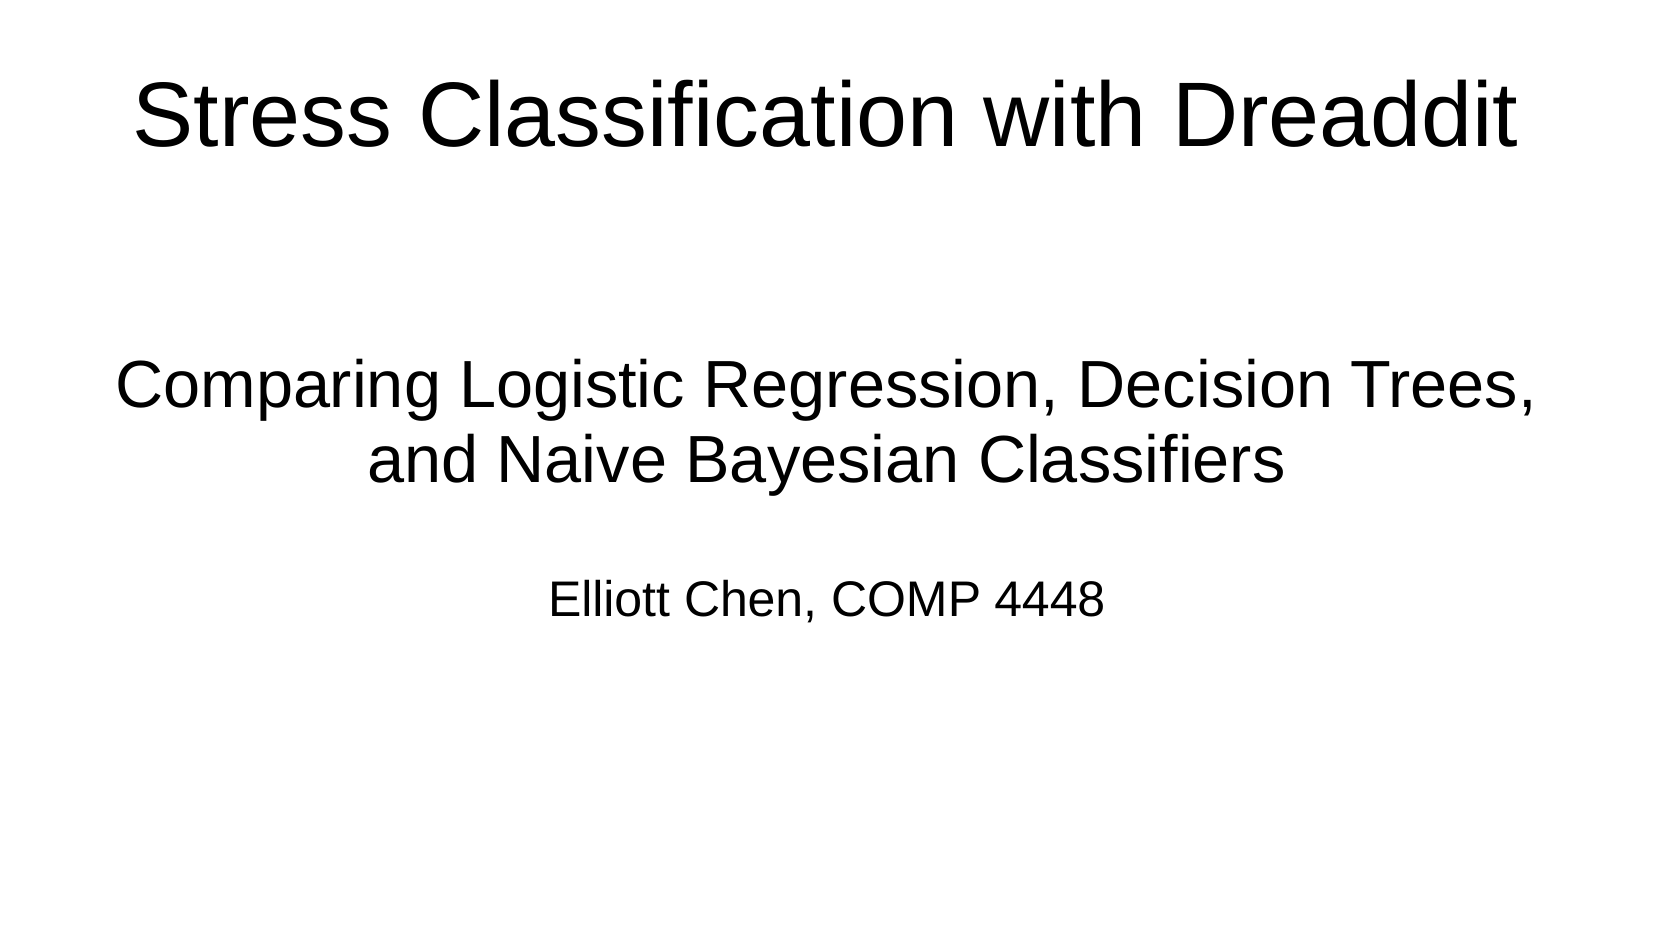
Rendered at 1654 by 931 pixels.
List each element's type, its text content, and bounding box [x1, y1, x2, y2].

subtitle Comparing Logistic Regression, Decision Trees, and Naive Bayesian Classifiers Elliott Chen, COMP 4448 [82, 217, 1571, 758]
title Stress Classification with Dreaddit [82, 37, 1571, 193]
